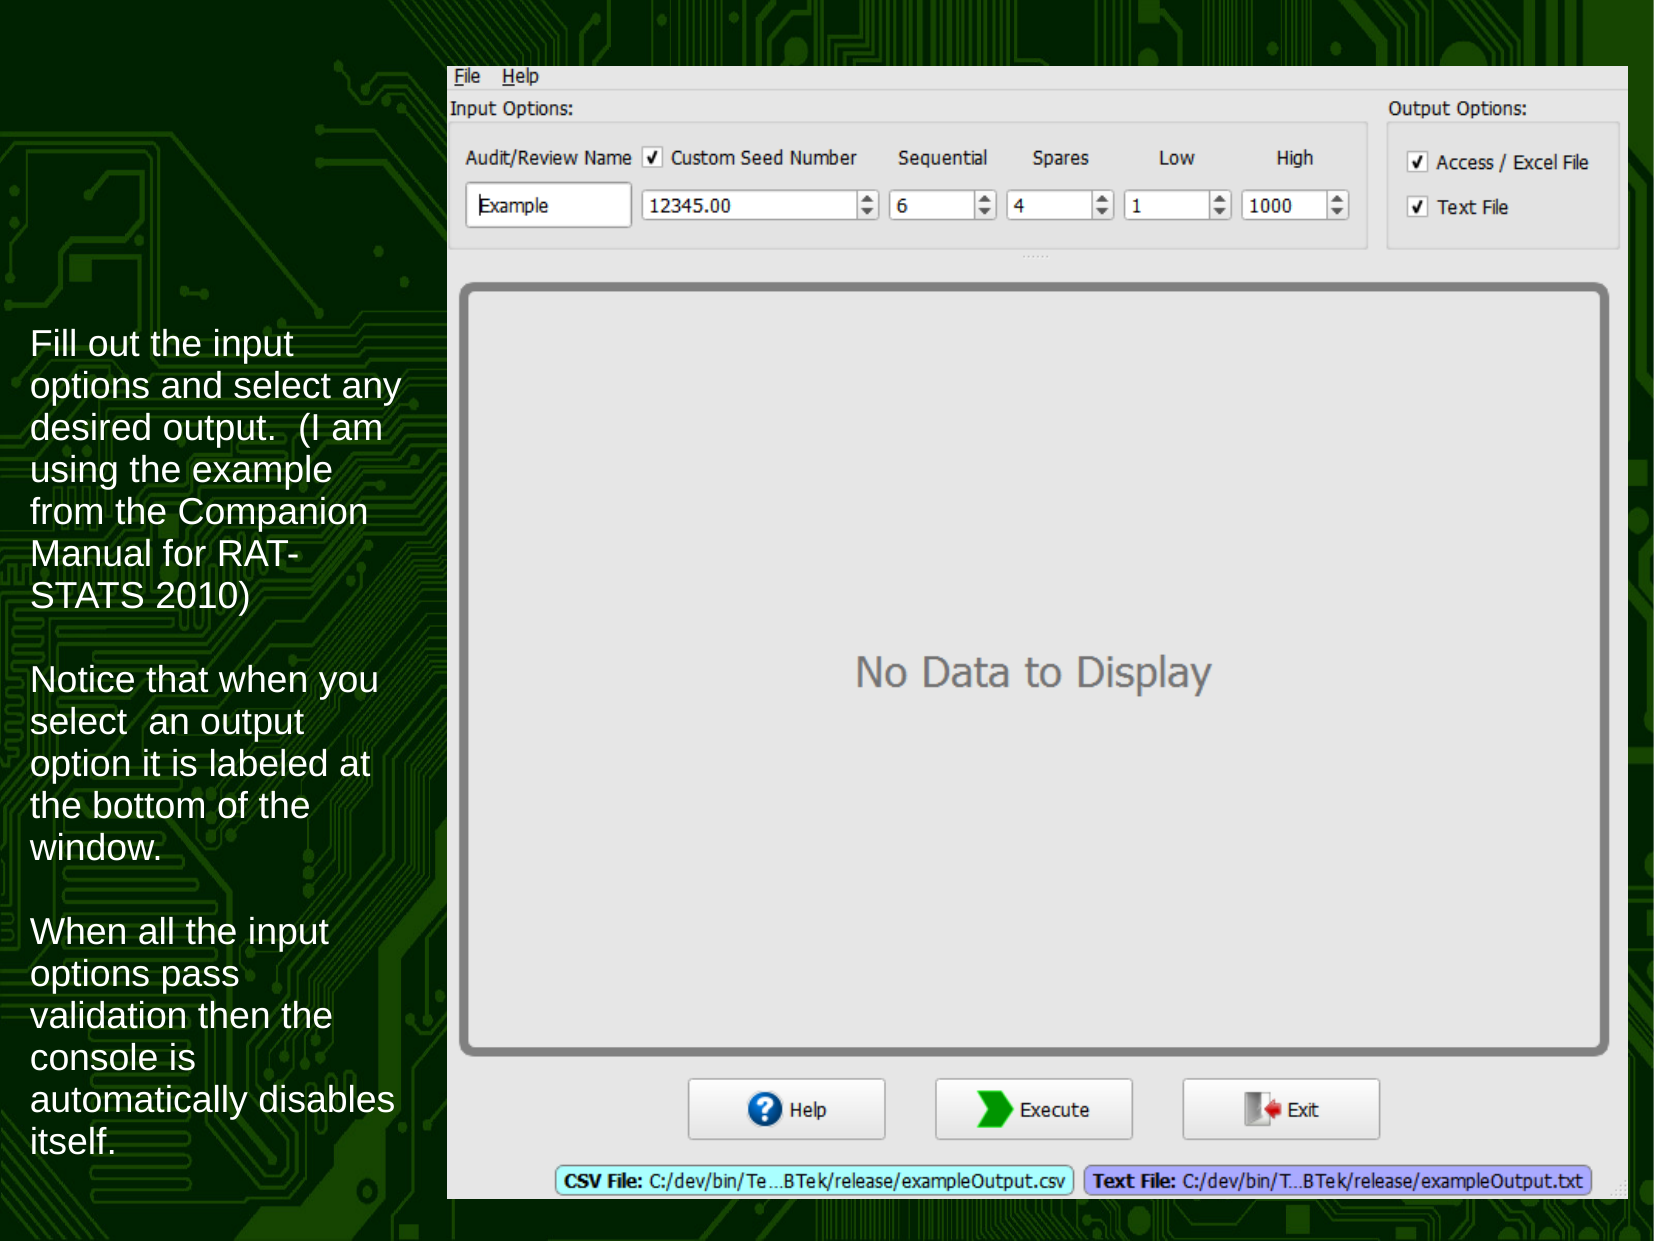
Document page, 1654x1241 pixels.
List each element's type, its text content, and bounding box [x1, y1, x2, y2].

text_box Fill out the input options and select any desired output. (I am using the example from the Companion Manual for RAT-STATS 2010) Notice that when you select an output option it is labeled at the bottom of the window. When all the input options pass validation then the console is automatically disables itself. [15, 315, 421, 1170]
picture [0, 0, 1654, 1241]
